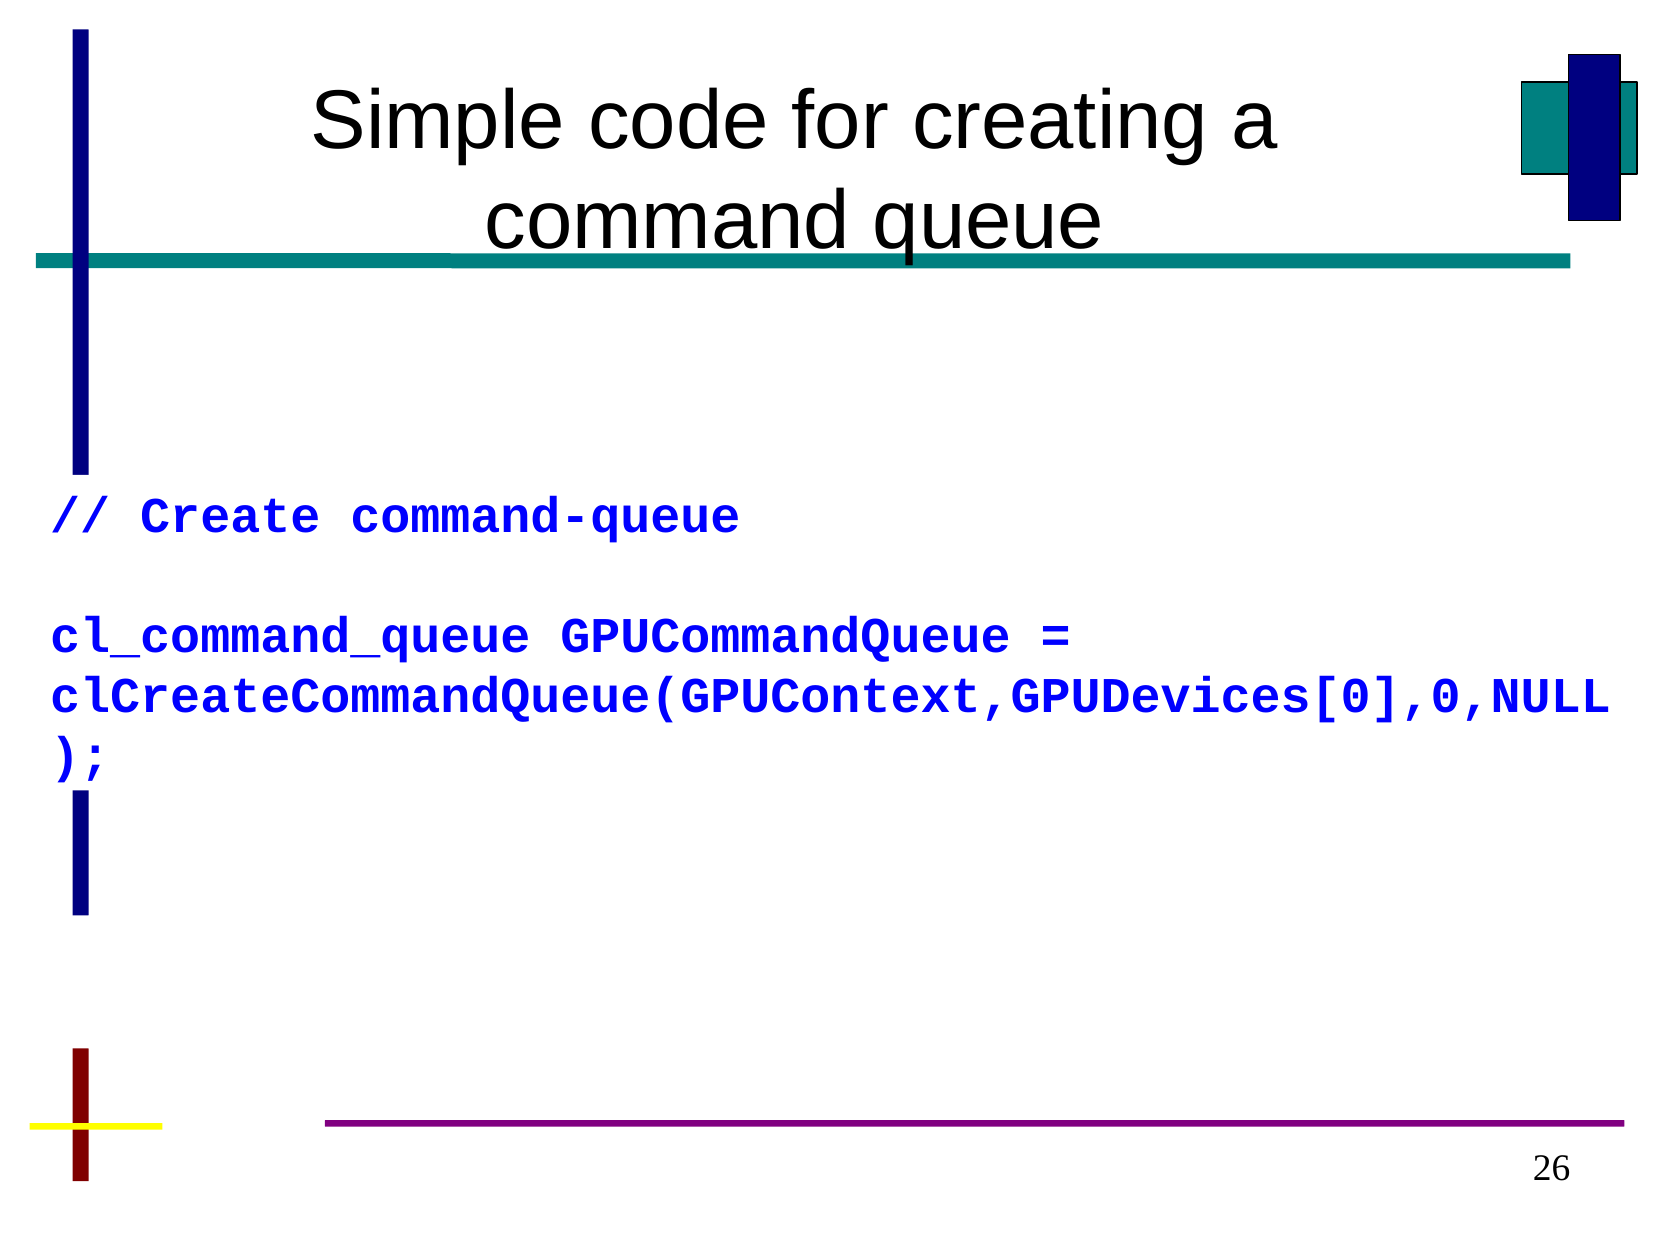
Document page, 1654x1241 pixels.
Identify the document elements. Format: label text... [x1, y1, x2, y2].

text_box // Create command-queue cl_command_queue GPUCommandQueue = clCreateCommandQueue(GPUContext,GPUDevices[0],0,NULL); [0, 474, 1654, 791]
text_box Simple code for creating a command queue [214, 57, 1340, 273]
text_box <number> [1314, 1147, 1571, 1215]
